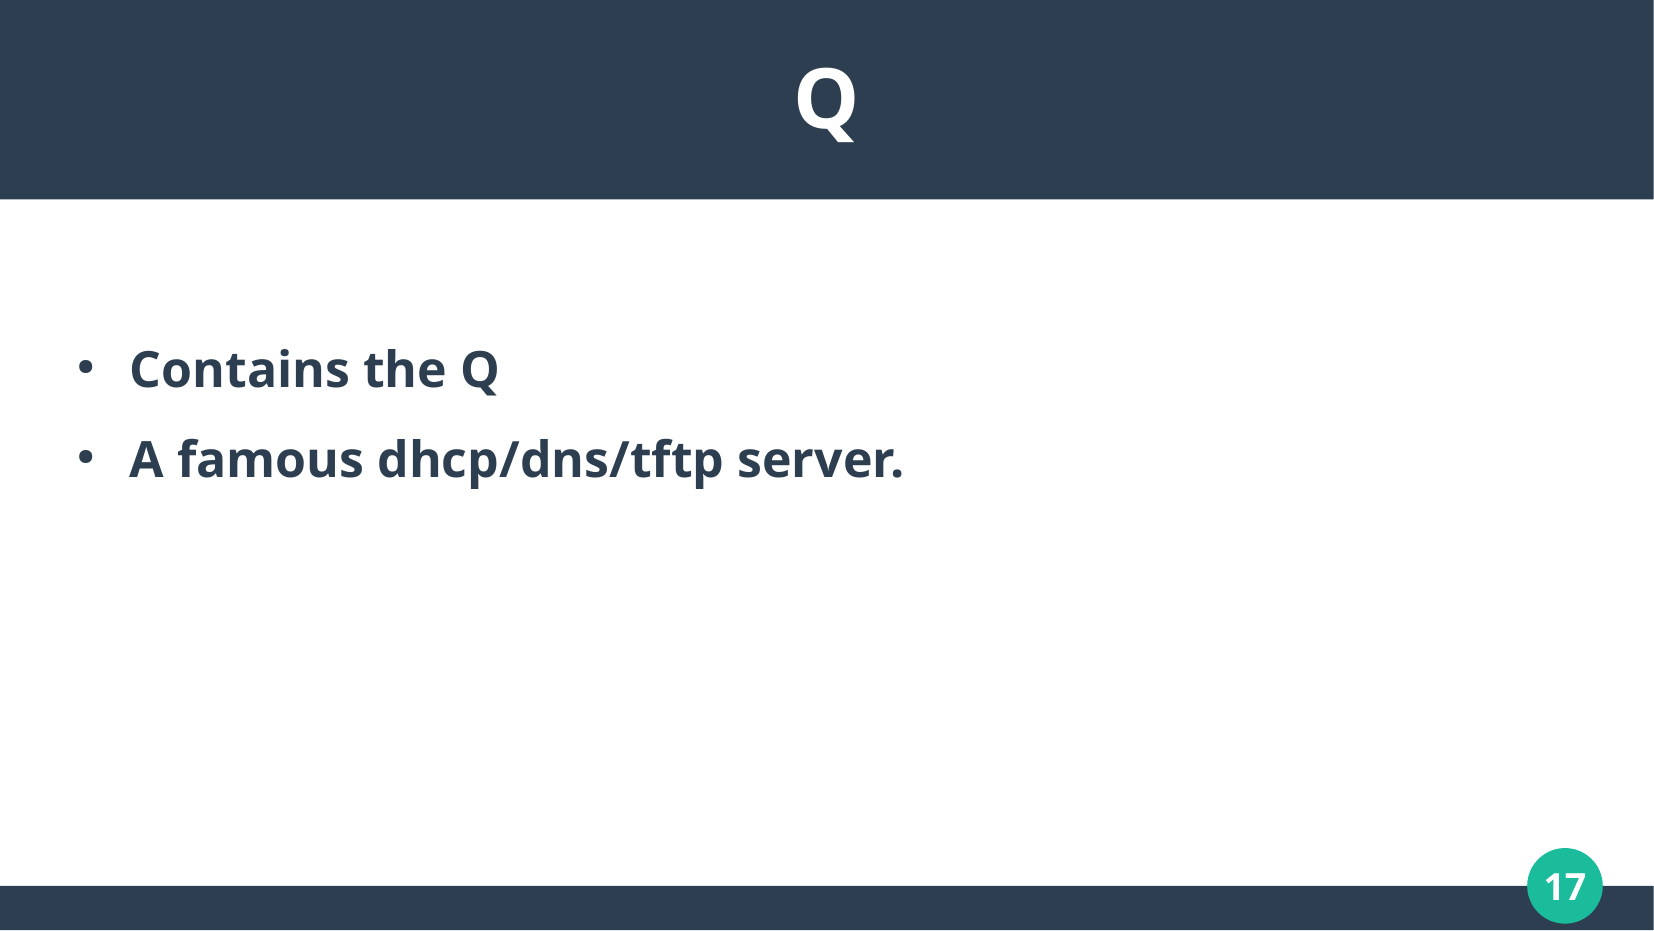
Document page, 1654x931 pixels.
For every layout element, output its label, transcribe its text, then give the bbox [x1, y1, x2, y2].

list Contains the Q A famous dhcp/dns/tftp server. [59, 243, 1595, 864]
title Q [59, 37, 1595, 156]
